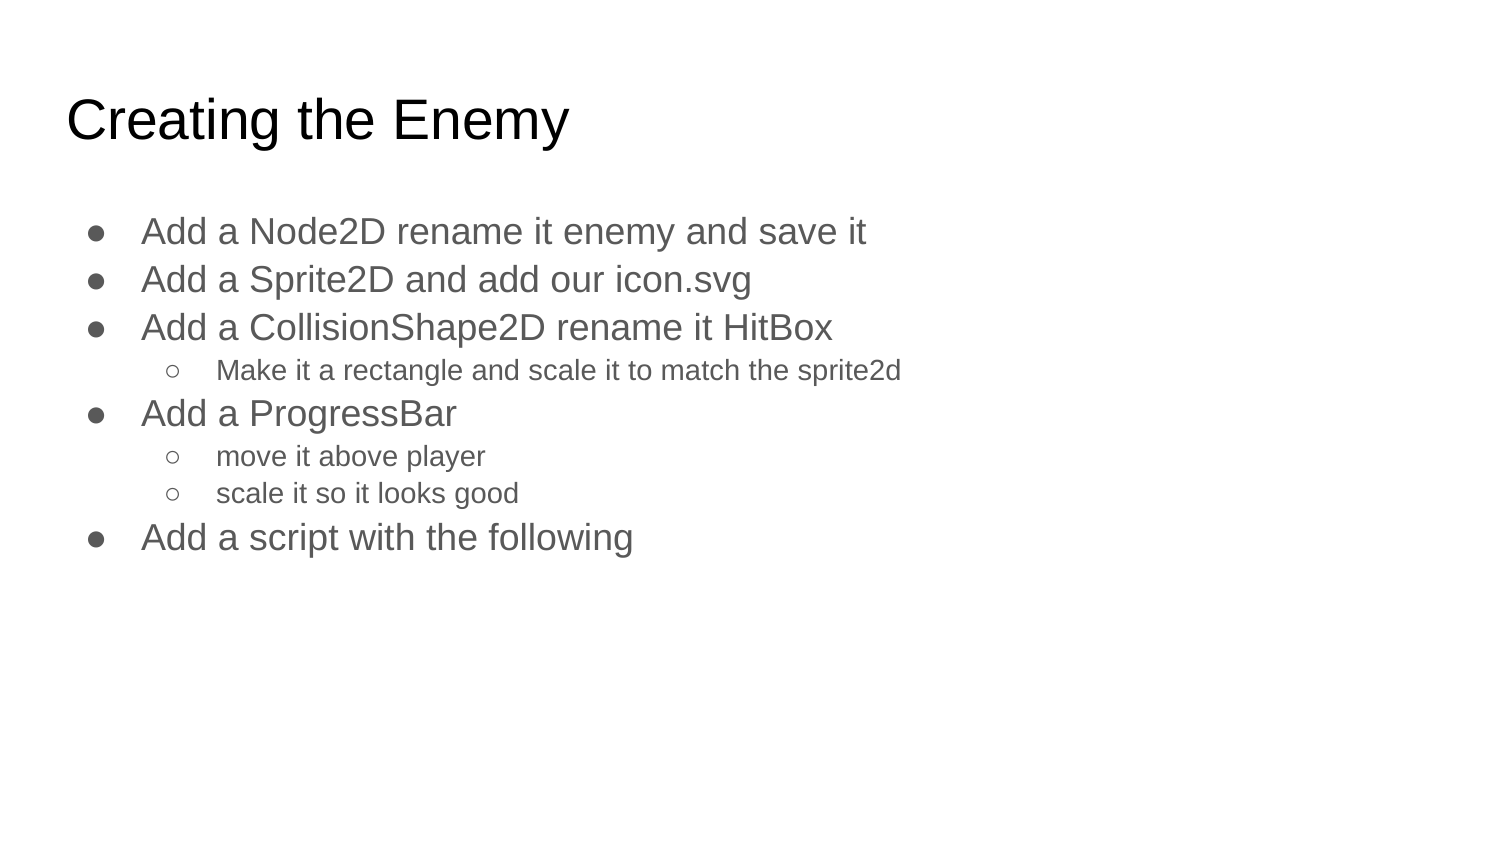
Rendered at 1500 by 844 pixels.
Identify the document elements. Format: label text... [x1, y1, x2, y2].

list Add a Node2D rename it enemy and save it Add a Sprite2D and add our icon.svg Add a CollisionShape2D rename it HitBox Make it a rectangle and scale it to match the sprite2d Add a ProgressBar move it above player scale it so it looks good Add a script with the following [51, 189, 1449, 750]
title Creating the Enemy [51, 72, 1449, 167]
